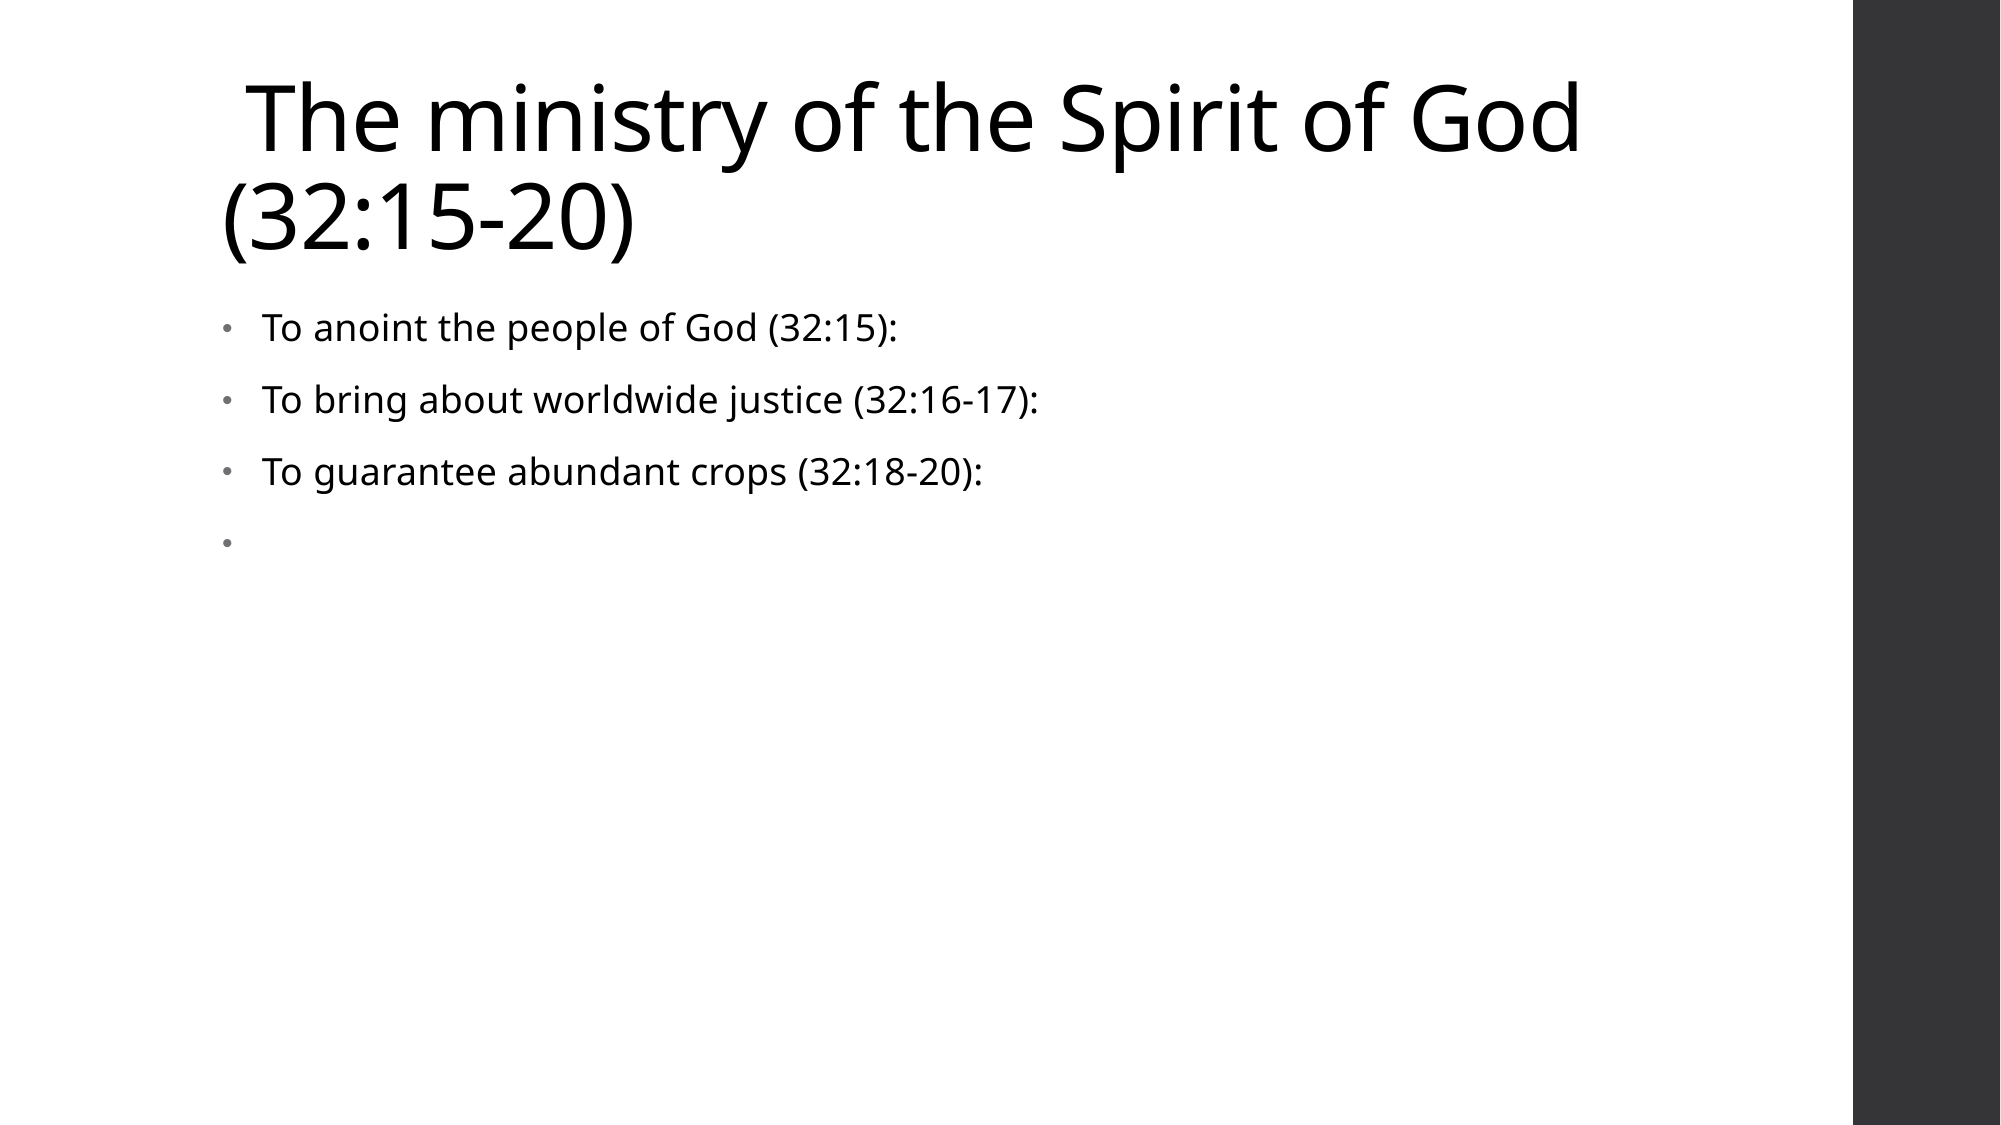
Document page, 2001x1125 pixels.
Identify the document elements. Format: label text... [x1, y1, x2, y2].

title The ministry of the Spirit of God (32:15-20) [206, 60, 1797, 278]
list To anoint the people of God (32:15): To bring about worldwide justice (32:16-17): To guarantee abundant crops (32:18-20): [206, 299, 1617, 1014]
